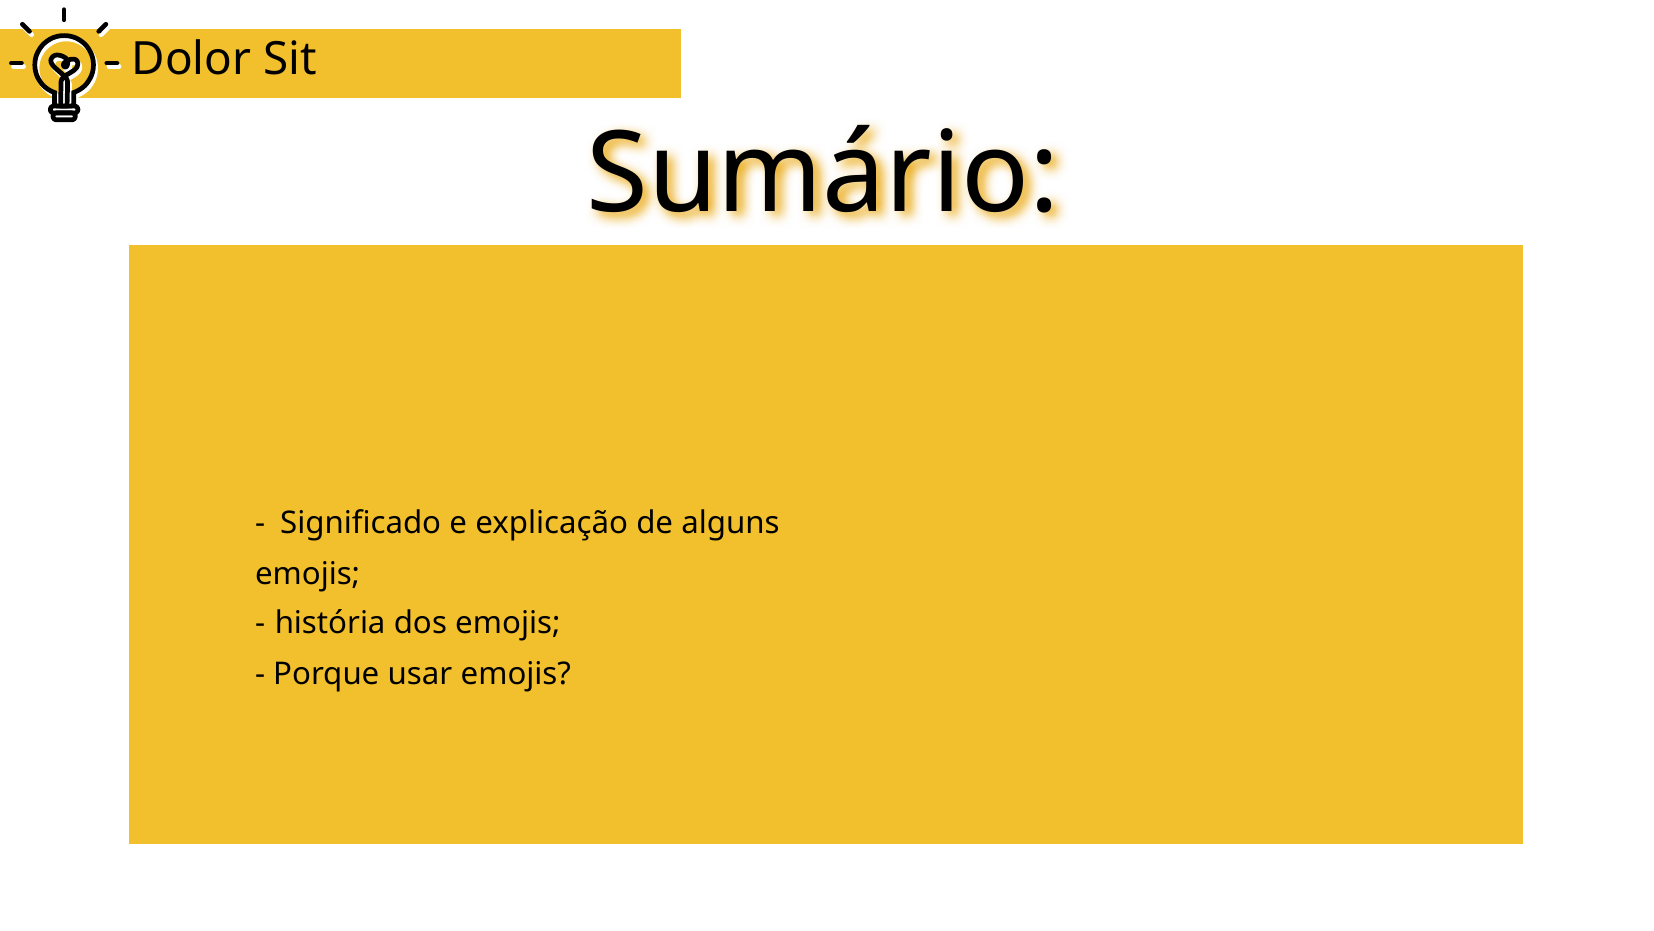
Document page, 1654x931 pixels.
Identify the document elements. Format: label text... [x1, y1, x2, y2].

title Dolor Sit [131, 16, 578, 97]
title - Significado e explicação de alguns emojis; - história dos emojis; - Porque usar emojis? [255, 429, 798, 739]
title Sumário: [265, 88, 1381, 248]
